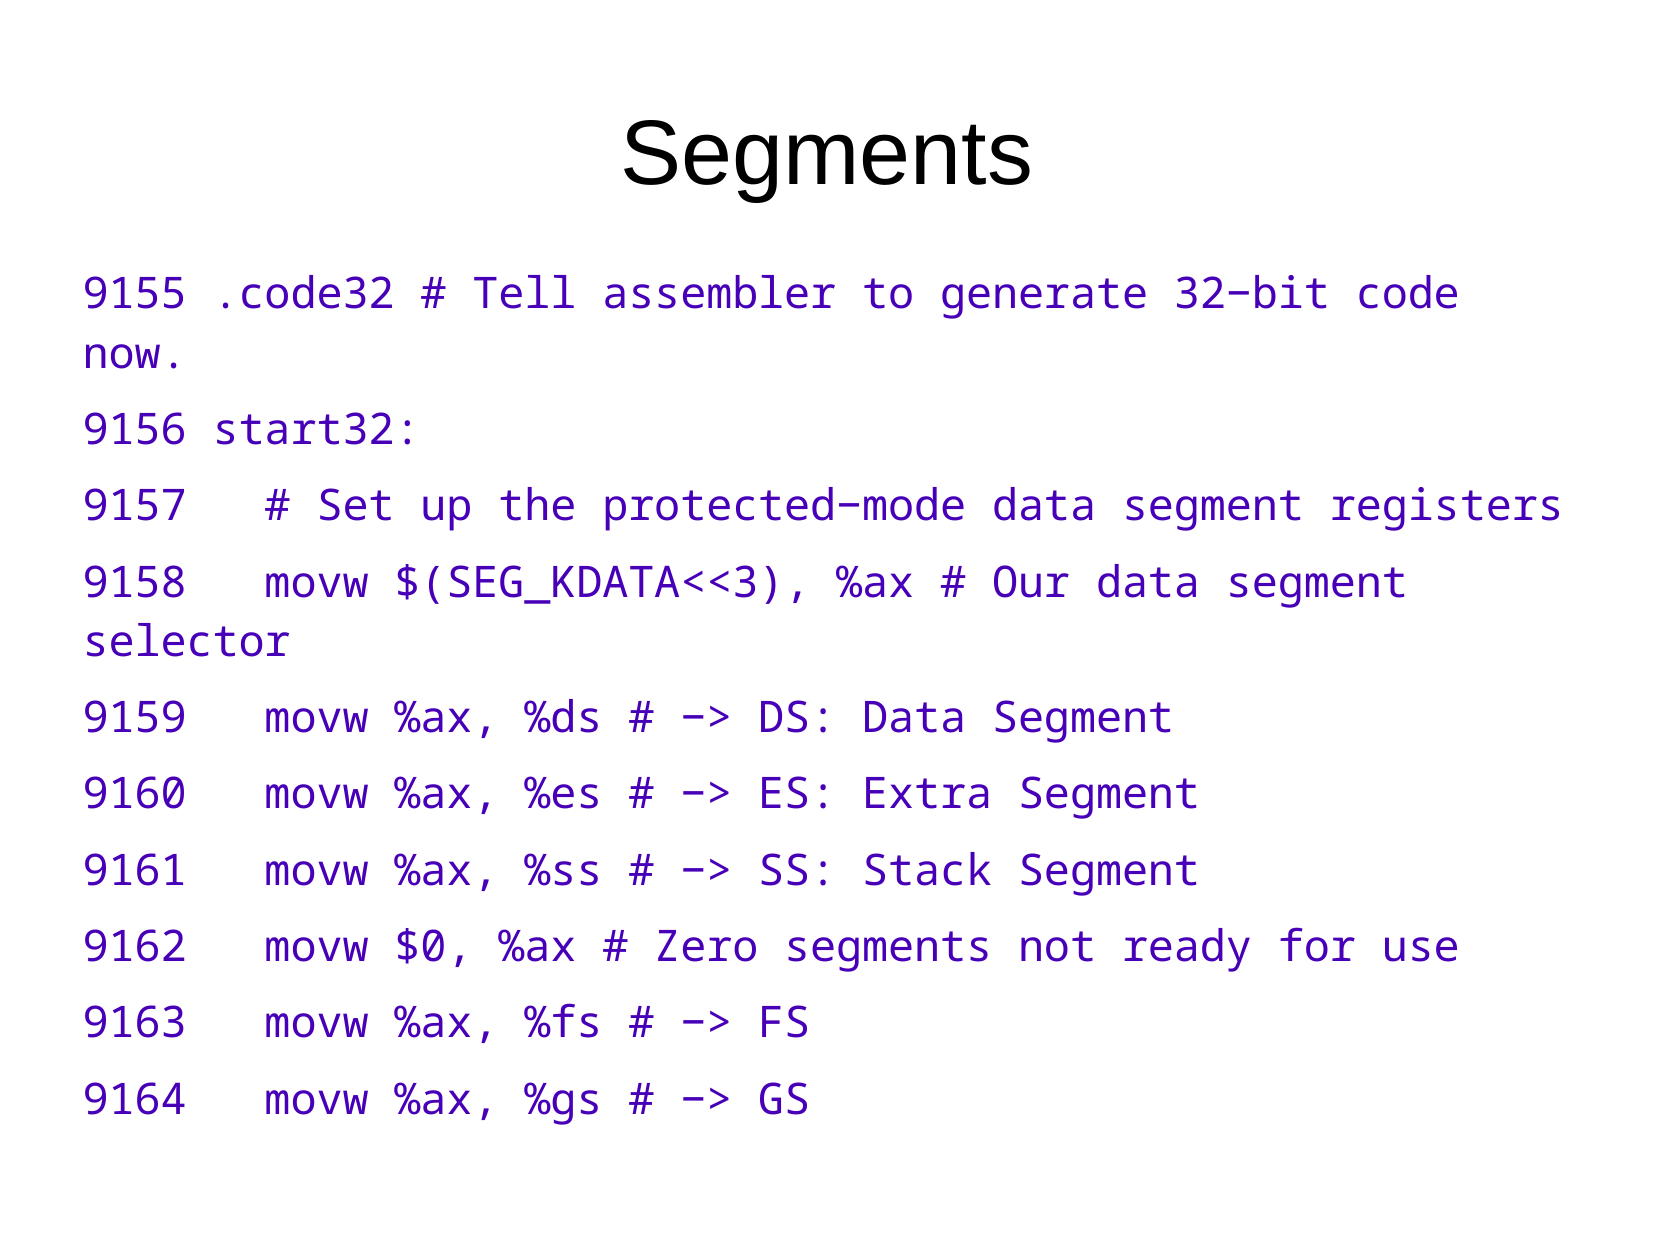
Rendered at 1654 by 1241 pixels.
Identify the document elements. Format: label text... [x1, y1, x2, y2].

list 9155 .code32 # Tell assembler to generate 32−bit code now. 9156 start32: 9157 # Set up the protected−mode data segment registers 9158 movw $(SEG_KDATA<<3), %ax # Our data segment selector 9159 movw %ax, %ds # −> DS: Data Segment 9160 movw %ax, %es # −> ES: Extra Segment 9161 movw %ax, %ss # −> SS: Stack Segment 9162 movw $0, %ax # Zero segments not ready for use 9163 movw %ax, %fs # −> FS 9164 movw %ax, %gs # −> GS [82, 262, 1571, 1163]
title Segments [82, 49, 1571, 257]
